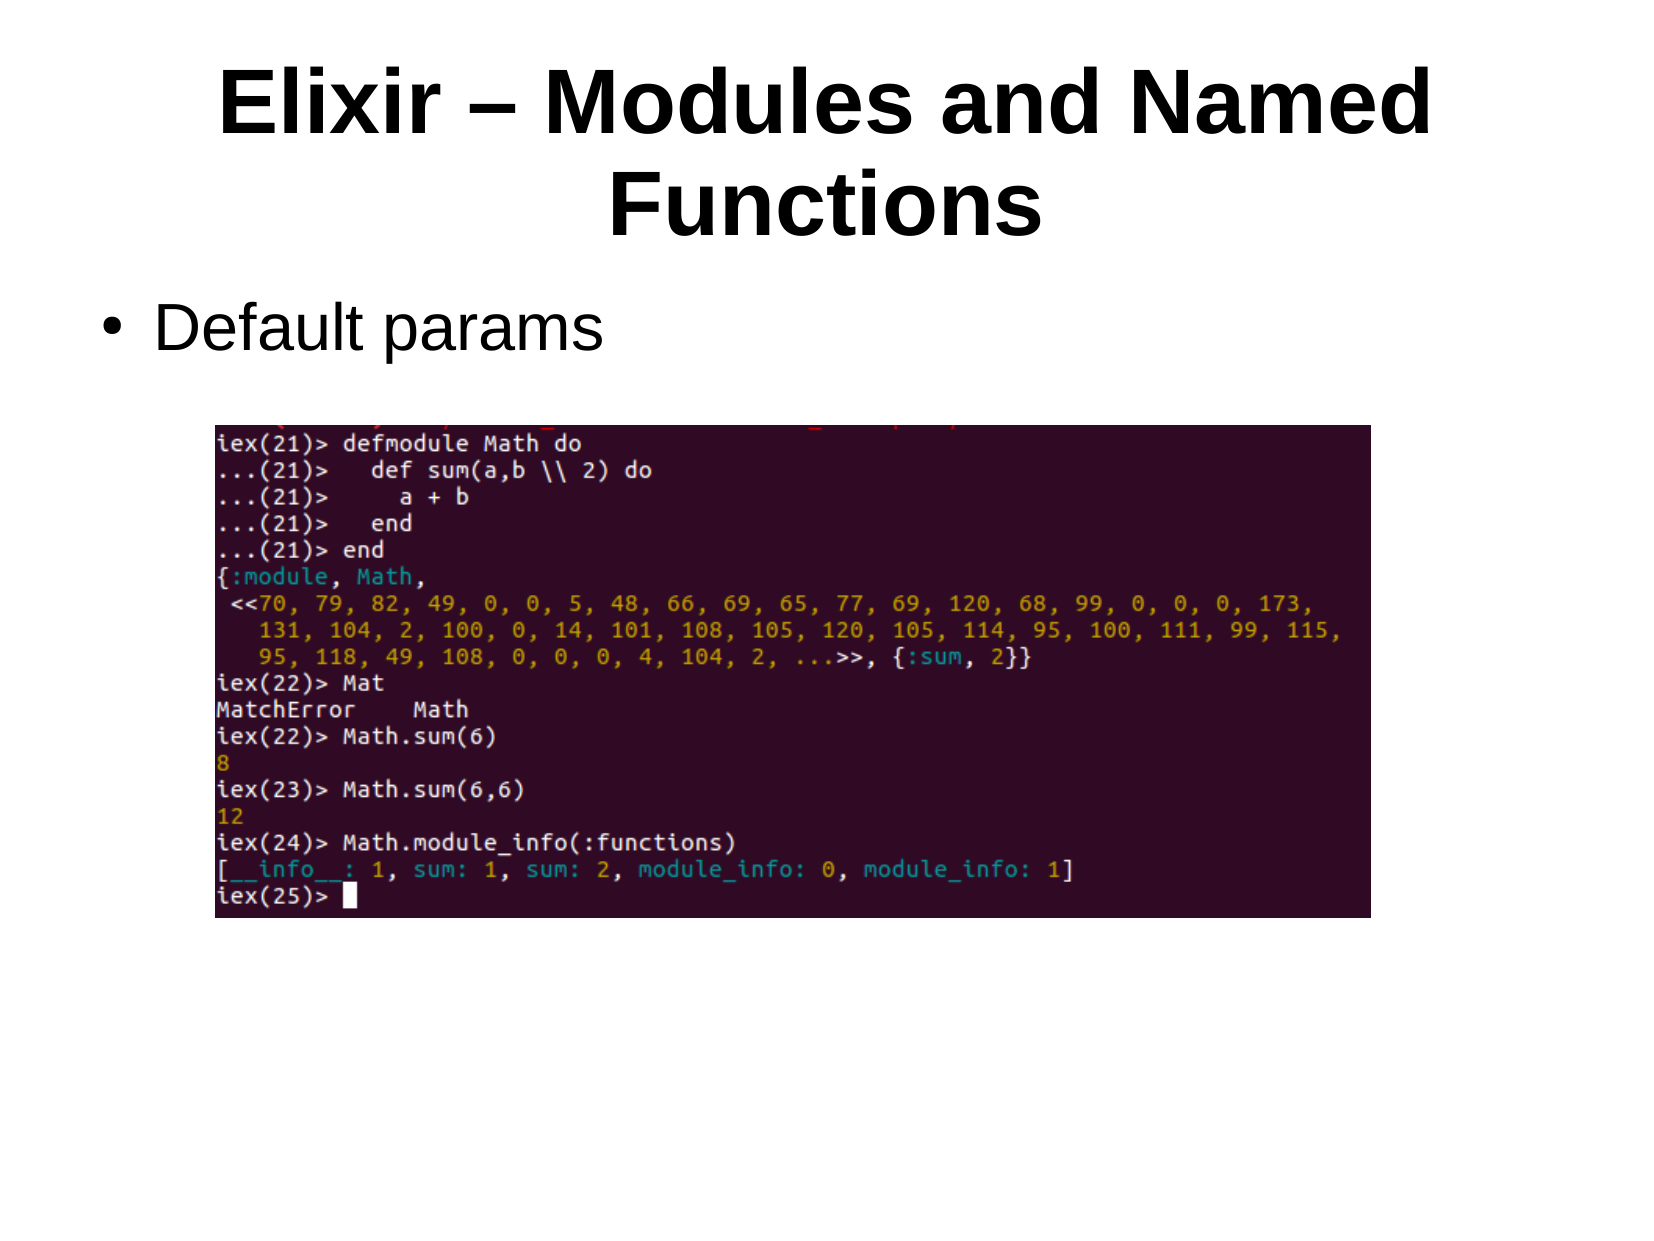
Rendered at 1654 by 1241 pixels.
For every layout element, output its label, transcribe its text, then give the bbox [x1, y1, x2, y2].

title Elixir – Modules and Named Functions [82, 49, 1571, 257]
picture [215, 425, 1371, 918]
list Default params [82, 290, 1571, 1010]
